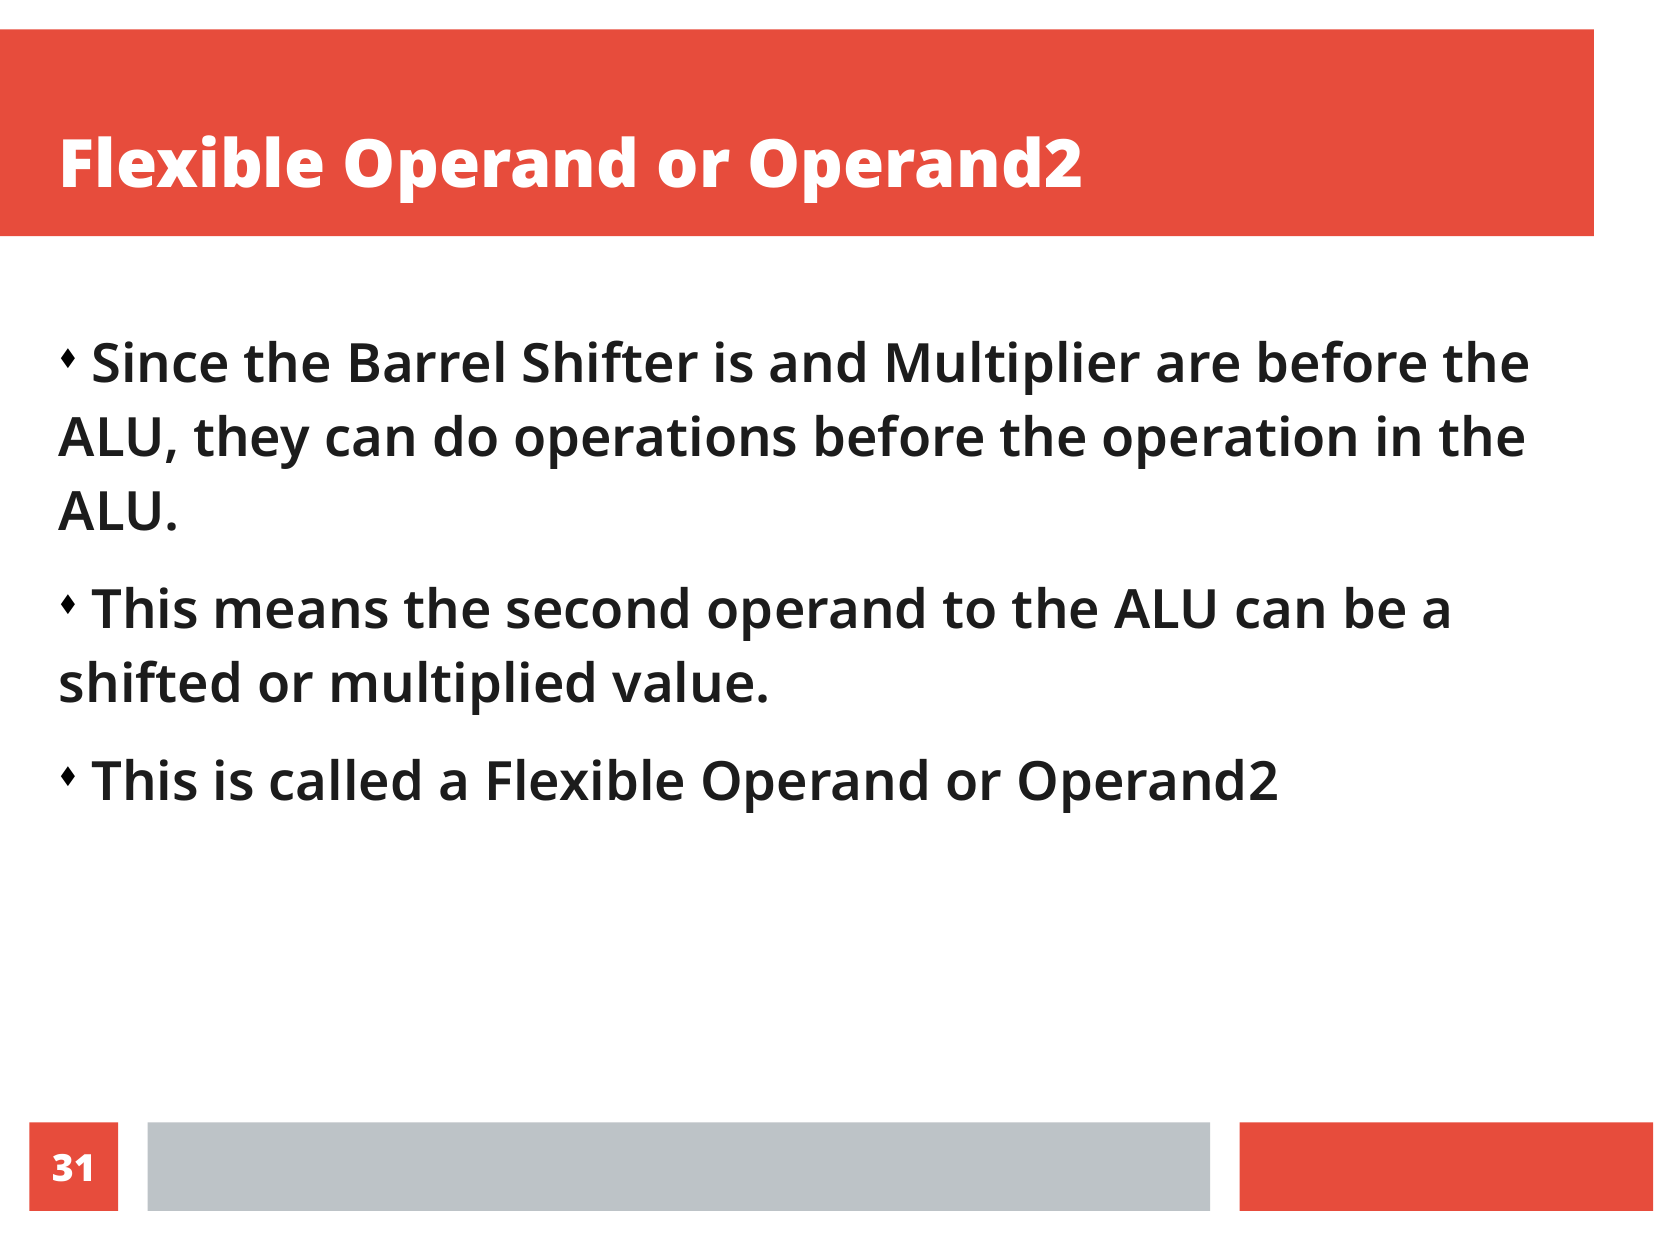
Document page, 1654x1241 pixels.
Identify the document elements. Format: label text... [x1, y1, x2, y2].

title Flexible Operand or Operand2 [58, 59, 1594, 207]
list Since the Barrel Shifter is and Multiplier are before the ALU, they can do operations before the operation in the ALU. This means the second operand to the ALU can be a shifted or multiplied value. This is called a Flexible Operand or Operand2 [58, 324, 1565, 1093]
